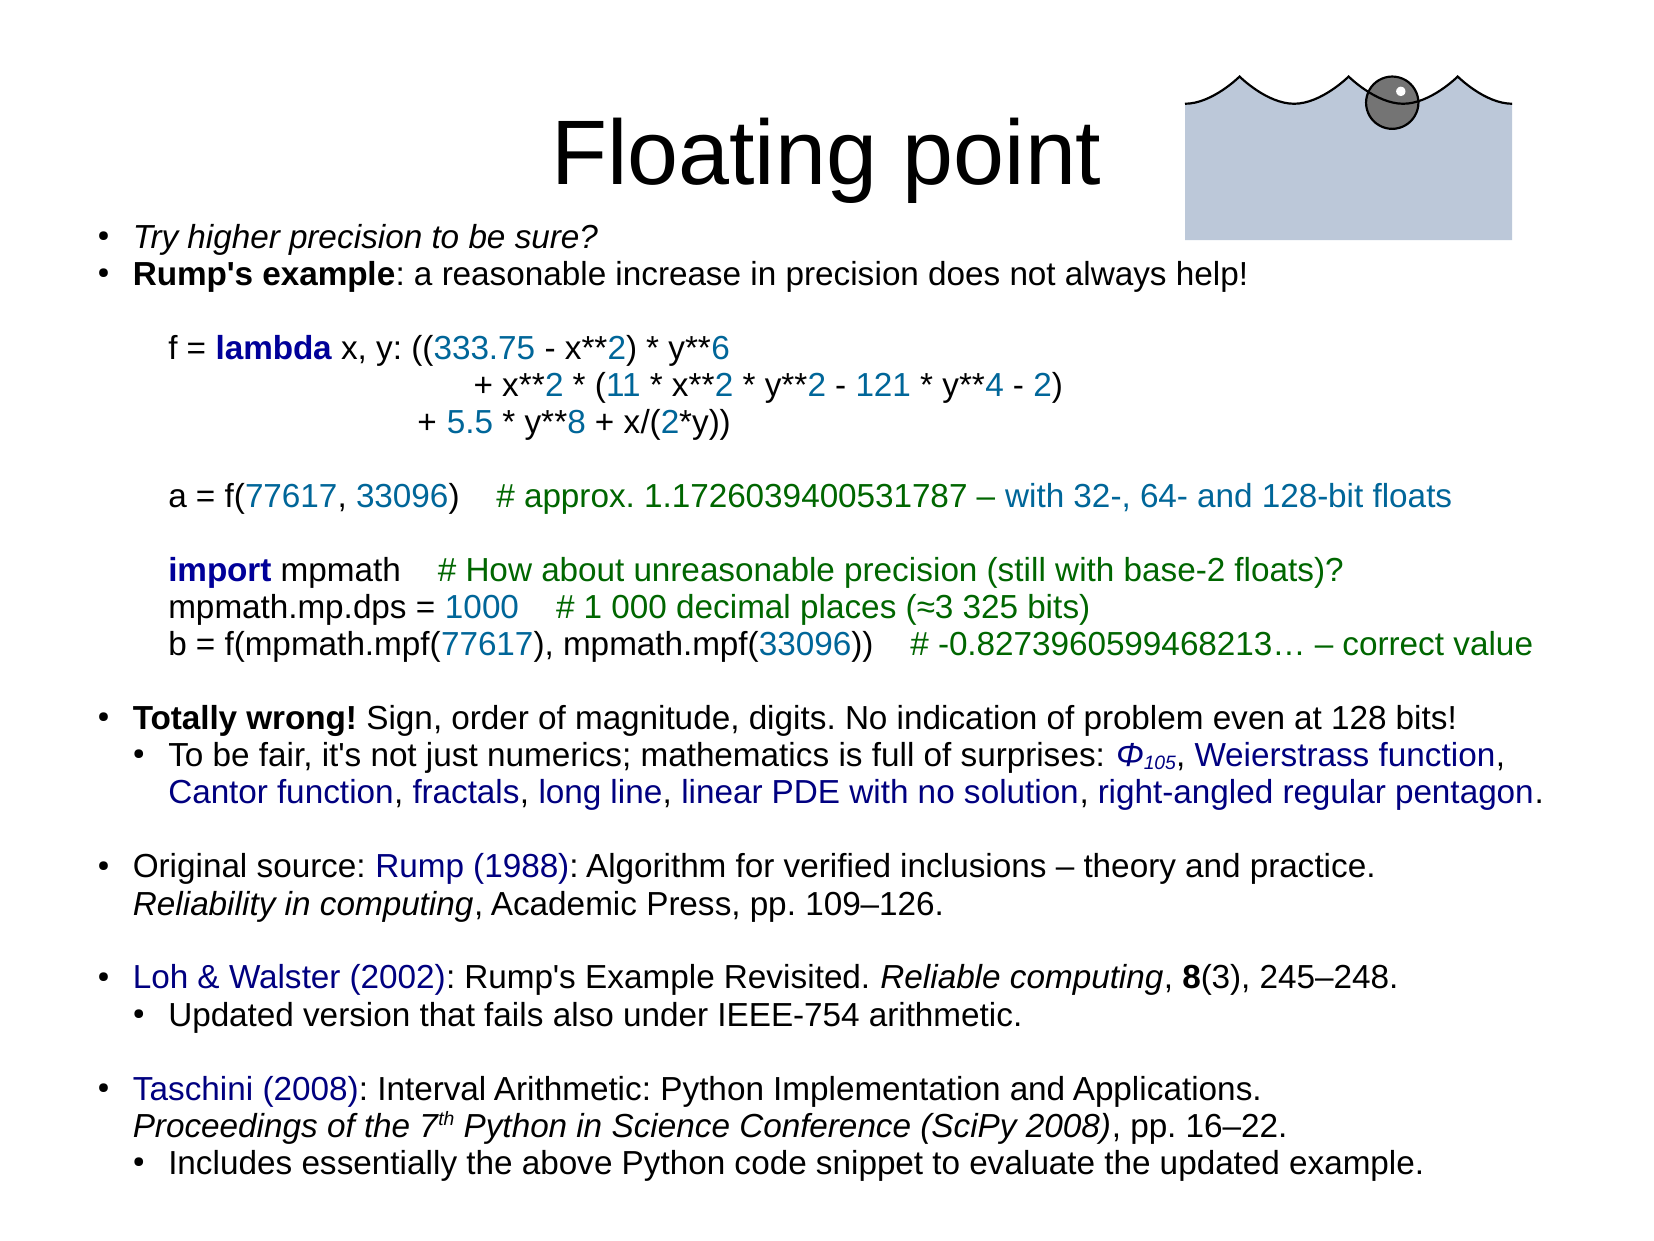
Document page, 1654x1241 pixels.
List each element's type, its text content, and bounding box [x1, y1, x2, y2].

text_box Try higher precision to be sure? Rump's example: a reasonable increase in precision does not always help! f = lambda x, y: ((333.75 - x**2) * y**6 + x**2 * (11 * x**2 * y**2 - 121 * y**4 - 2) + 5.5 * y**8 + x/(2*y)) a = f(77617, 33096) # approx. 1.1726039400531787 – with 32-, 64- and 128-bit floats import mpmath # How about unreasonable precision (still with base-2 floats)? mpmath.mp.dps = 1000 # 1 000 decimal places (≈3 325 bits) b = f(mpmath.mpf(77617), mpmath.mpf(33096)) # -0.8273960599468213… – correct value Totally wrong! Sign, order of magnitude, digits. No indication of problem even at 128 bits! To be fair, it's not just numerics; mathematics is full of surprises: Φ105, Weierstrass function, Cantor function, fractals, long line, linear PDE with no solution, right-angled regular pentagon. Original source: Rump (1988): Algorithm for verified inclusions – theory and practice. Reliability in computing, Academic Press, pp. 109–126. Loh & Walster (2002): Rump's Example Revisited. Reliable computing, 8(3), 245–248. Updated version that fails also under IEEE-754 arithmetic. Taschini (2008): Interval Arithmetic: Python Implementation and Applications. Proceedings of the 7th Python in Science Conference (SciPy 2008), pp. 16–22. Includes essentially the above Python code snippet to evaluate the updated example. [82, 211, 1561, 1213]
title Floating point [82, 49, 1571, 257]
